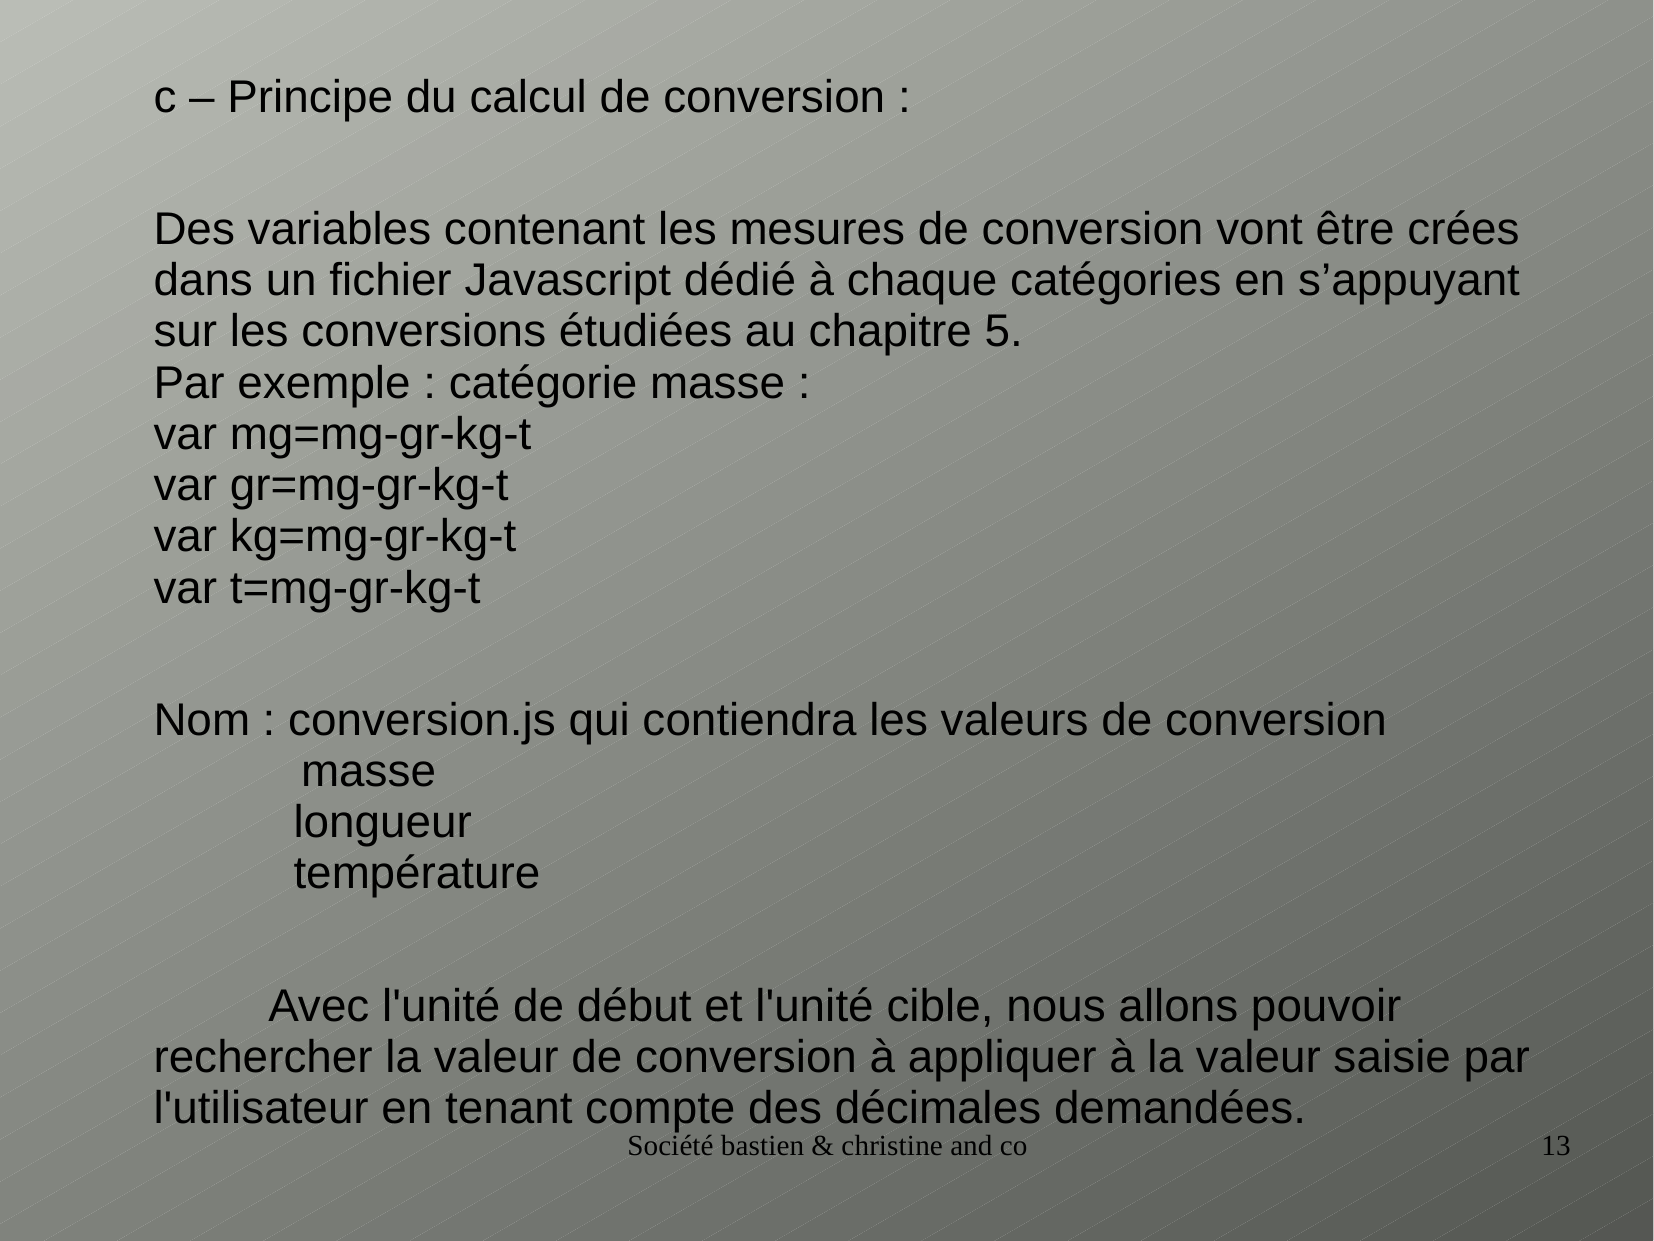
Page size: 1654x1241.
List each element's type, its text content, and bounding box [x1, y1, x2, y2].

list c – Principe du calcul de conversion : Des variables contenant les mesures de conversion vont être crées dans un fichier Javascript dédié à chaque catégories en s’appuyant sur les conversions étudiées au chapitre 5. Par exemple : catégorie masse : var mg=mg-gr-kg-t var gr=mg-gr-kg-t var kg=mg-gr-kg-t var t=mg-gr-kg-t Nom : conversion.js qui contiendra les valeurs de conversion masse longueur température Avec l'unité de début et l'unité cible, nous allons pouvoir rechercher la valeur de conversion à appliquer à la valeur saisie par l'utilisateur en tenant compte des décimales demandées. [82, 70, 1571, 1241]
